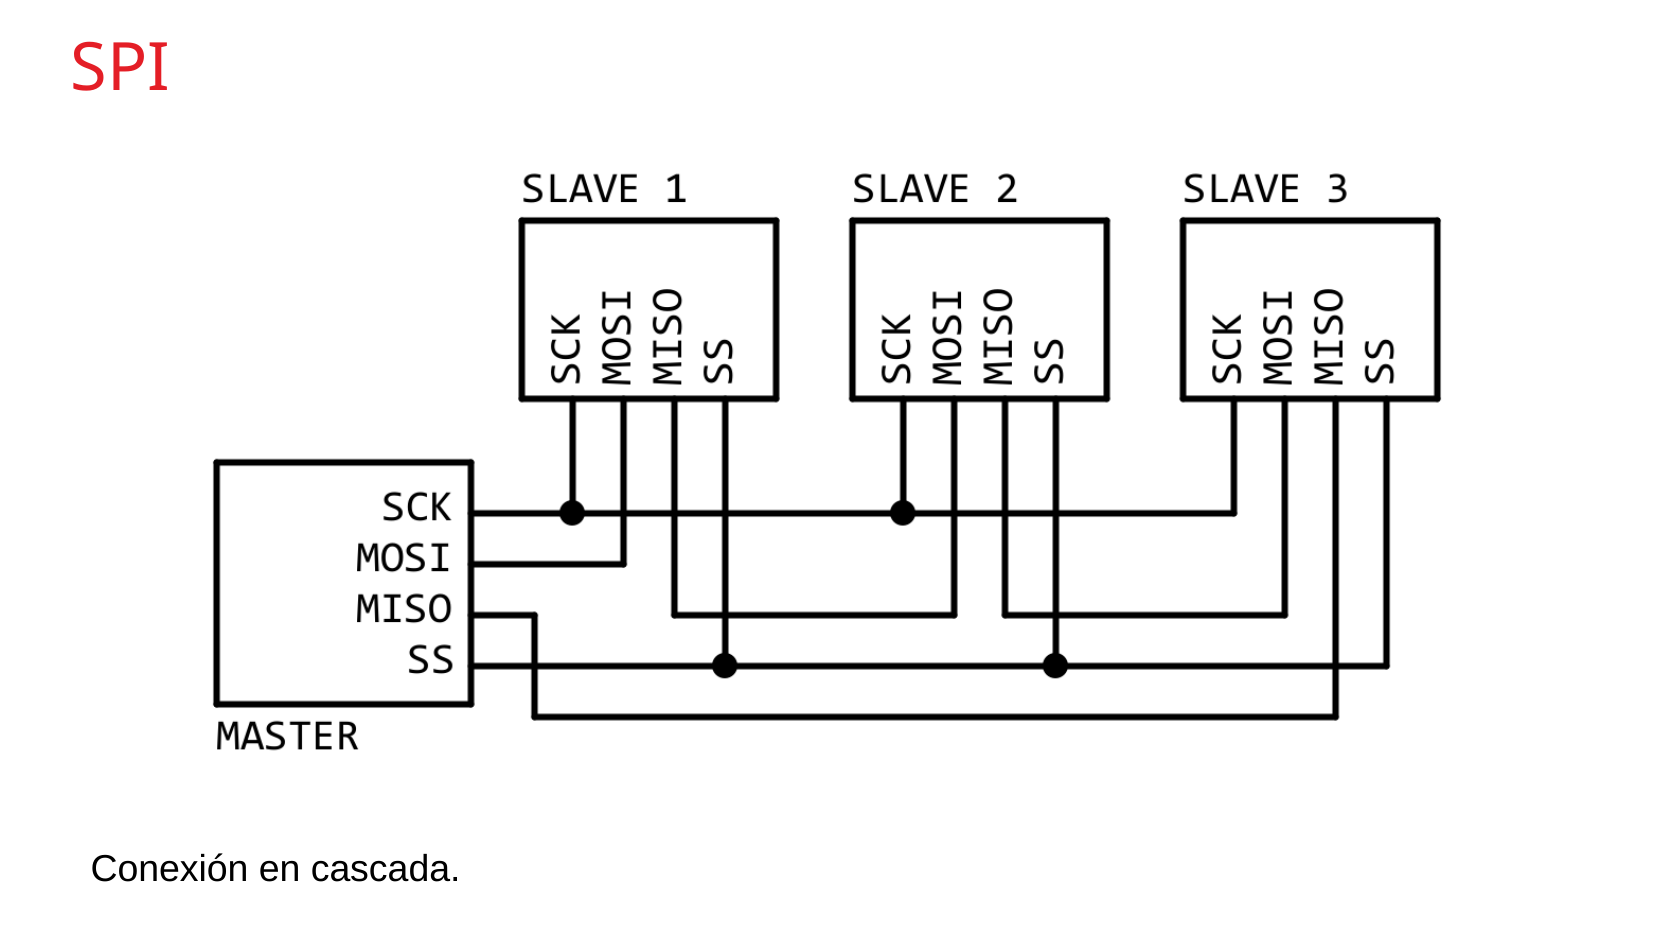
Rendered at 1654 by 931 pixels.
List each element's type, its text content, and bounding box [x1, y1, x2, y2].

picture [178, 131, 1475, 840]
text_box Conexión en cascada. [75, 840, 1578, 898]
title SPI [70, 11, 1347, 118]
